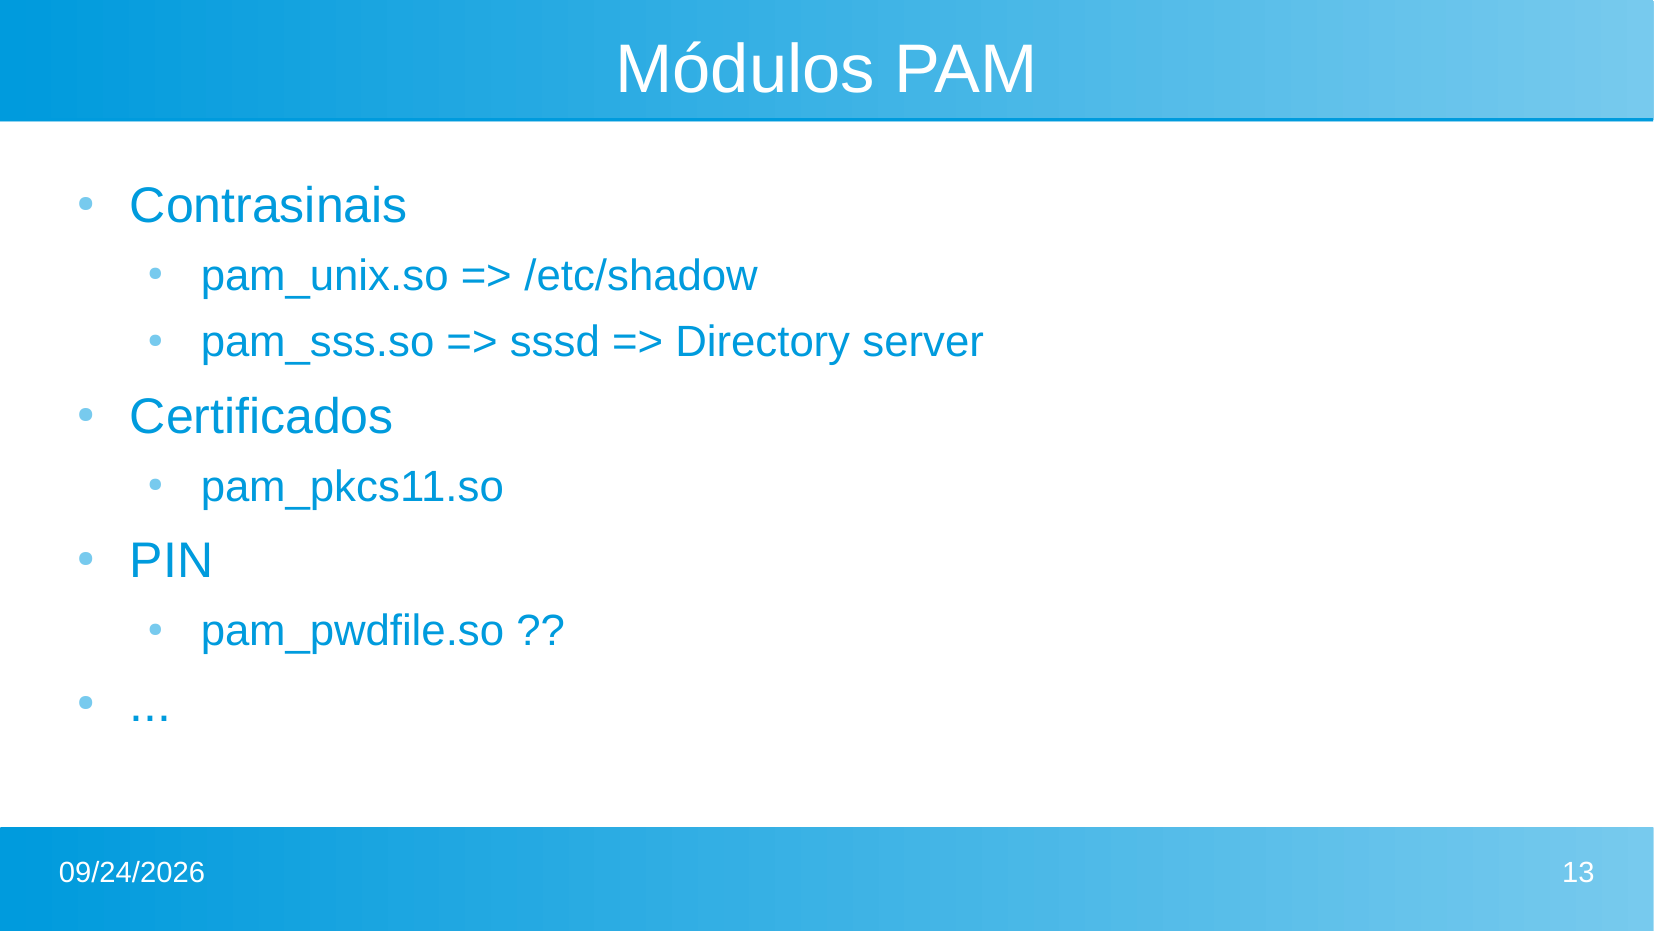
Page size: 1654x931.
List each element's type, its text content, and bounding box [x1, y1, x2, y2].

list Contrasinais pam_unix.so => /etc/shadow pam_sss.so => sssd => Directory server Certificados pam_pkcs11.so PIN pam_pwdfile.so ?? ... [59, 177, 1595, 768]
title Módulos PAM [59, 29, 1595, 108]
